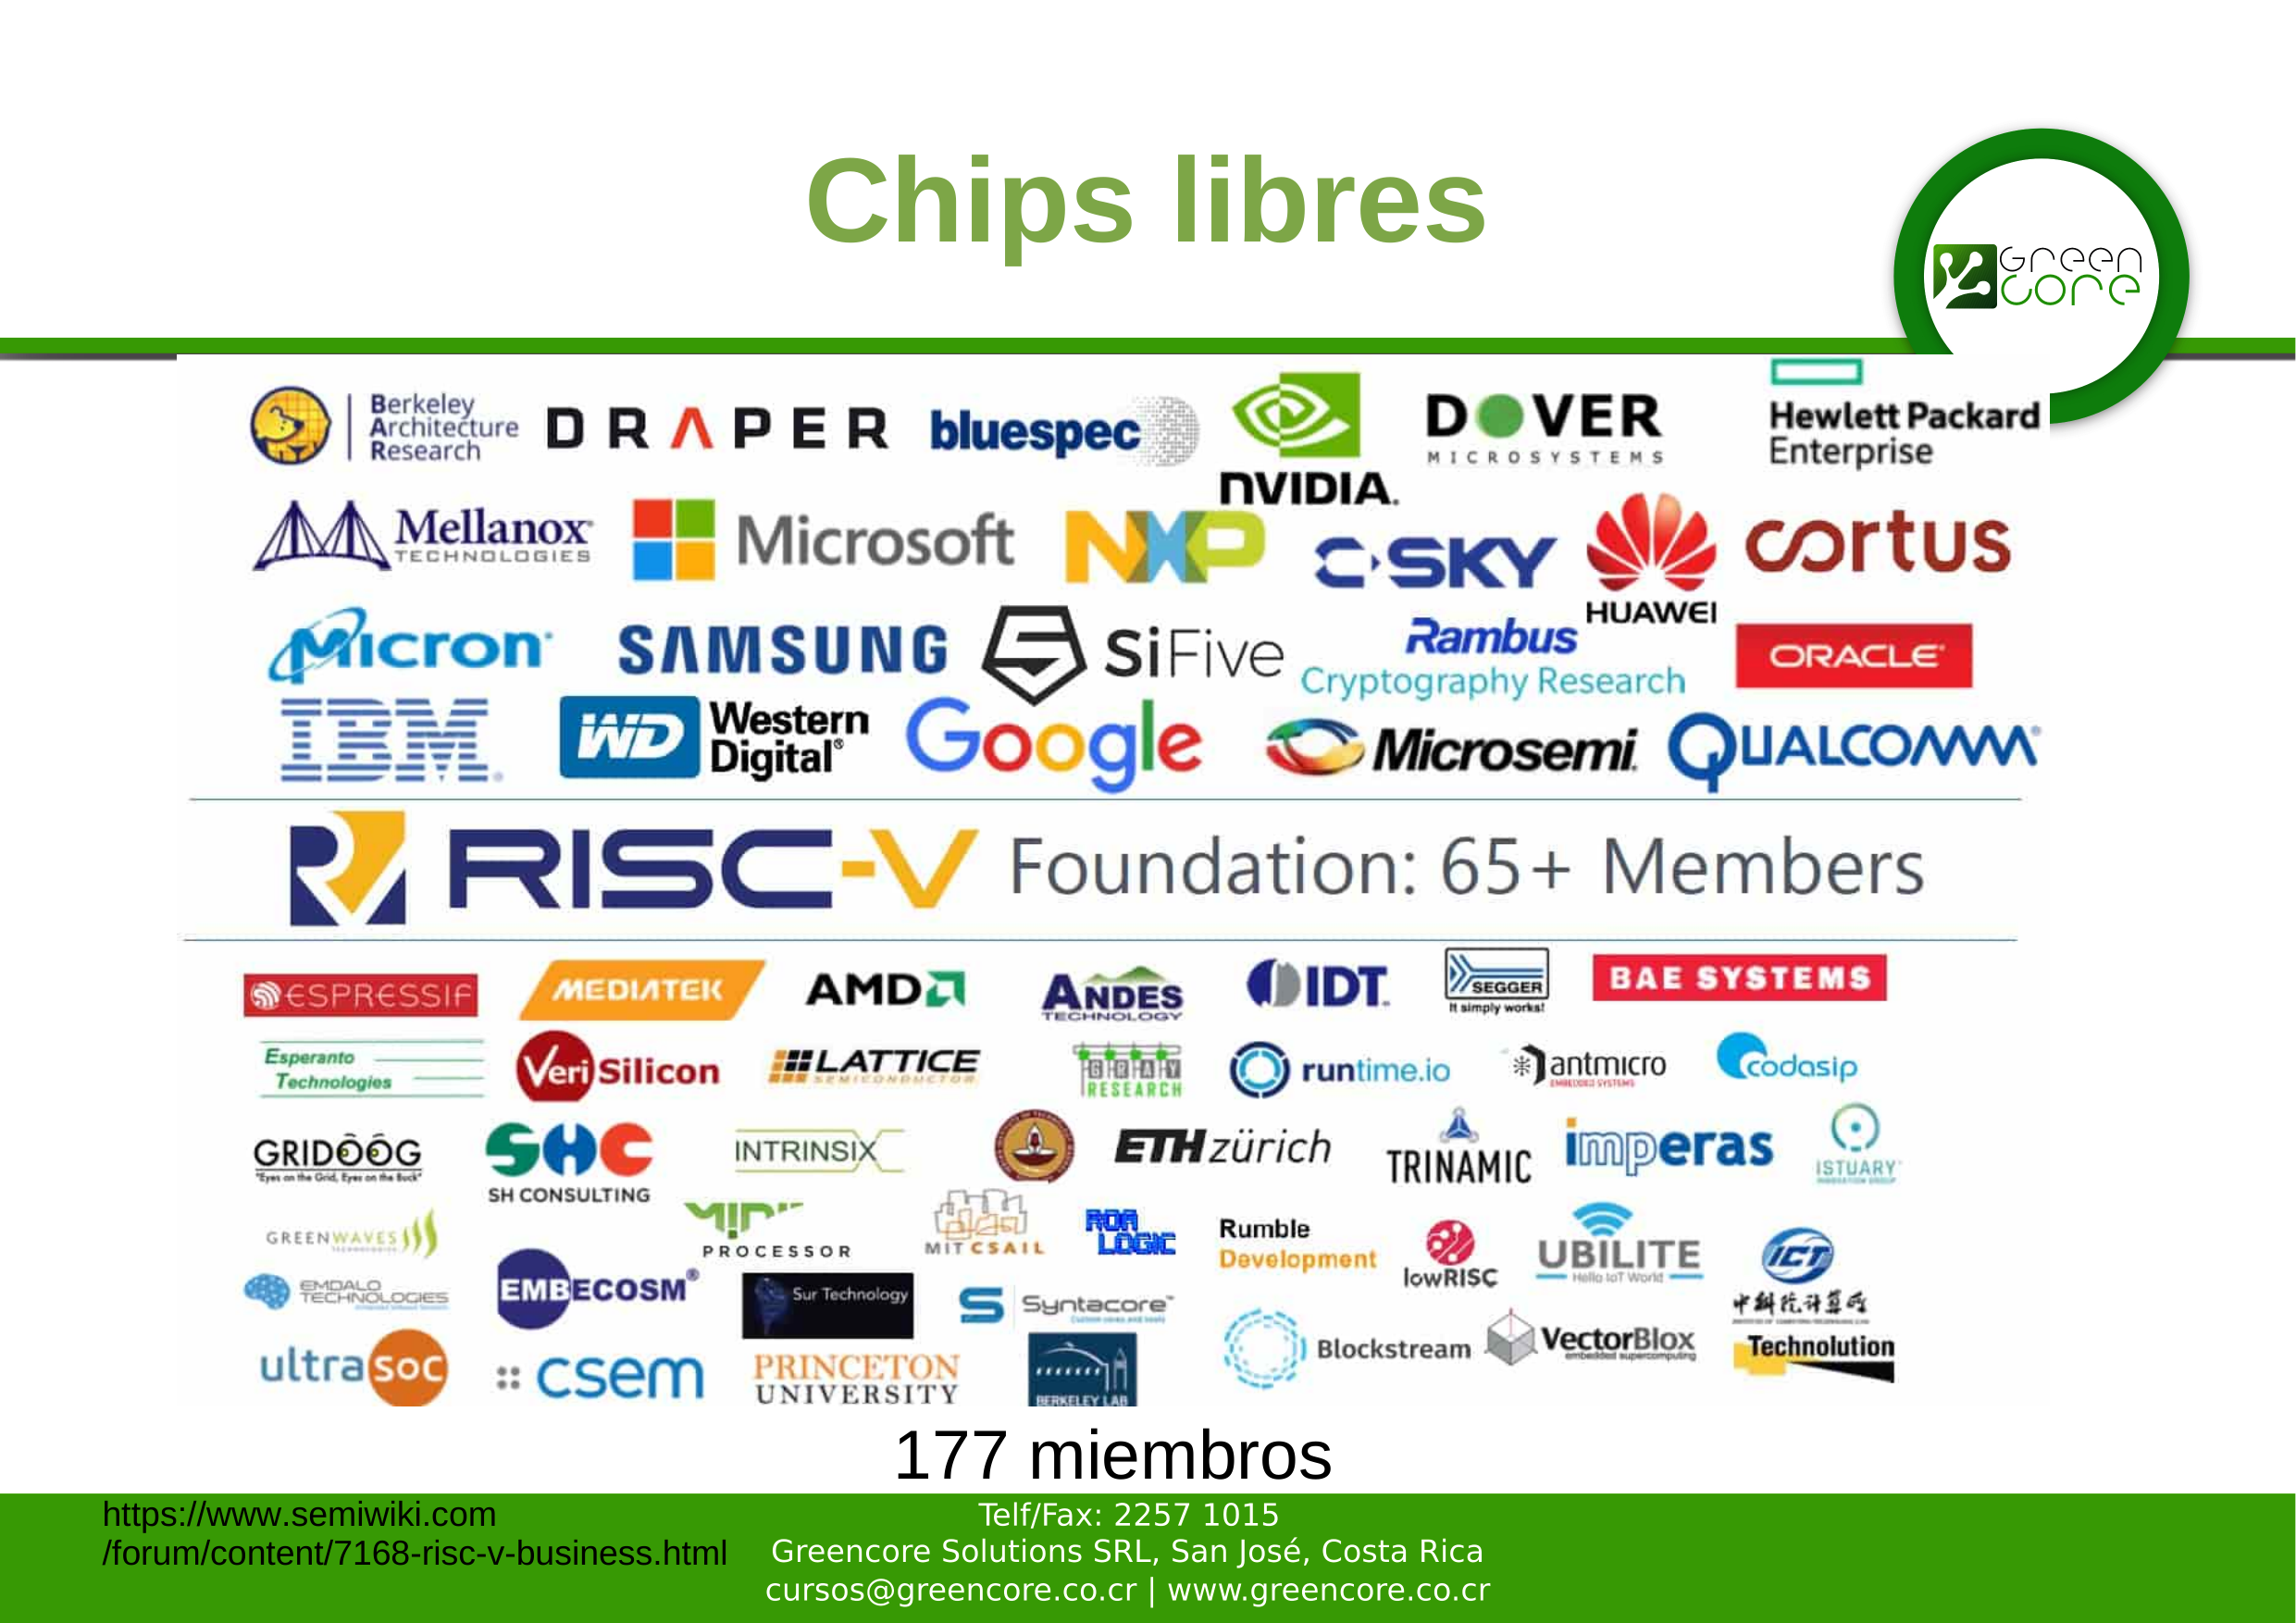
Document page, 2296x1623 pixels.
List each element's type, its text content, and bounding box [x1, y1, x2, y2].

text_box 177 miembros [879, 1409, 1563, 1502]
text_box https://www.semiwiki.com /forum/content/7168-risc-v-business.html [88, 1487, 1137, 1580]
title Chips libres [115, 64, 2181, 336]
picture [0, 0, 2296, 1623]
